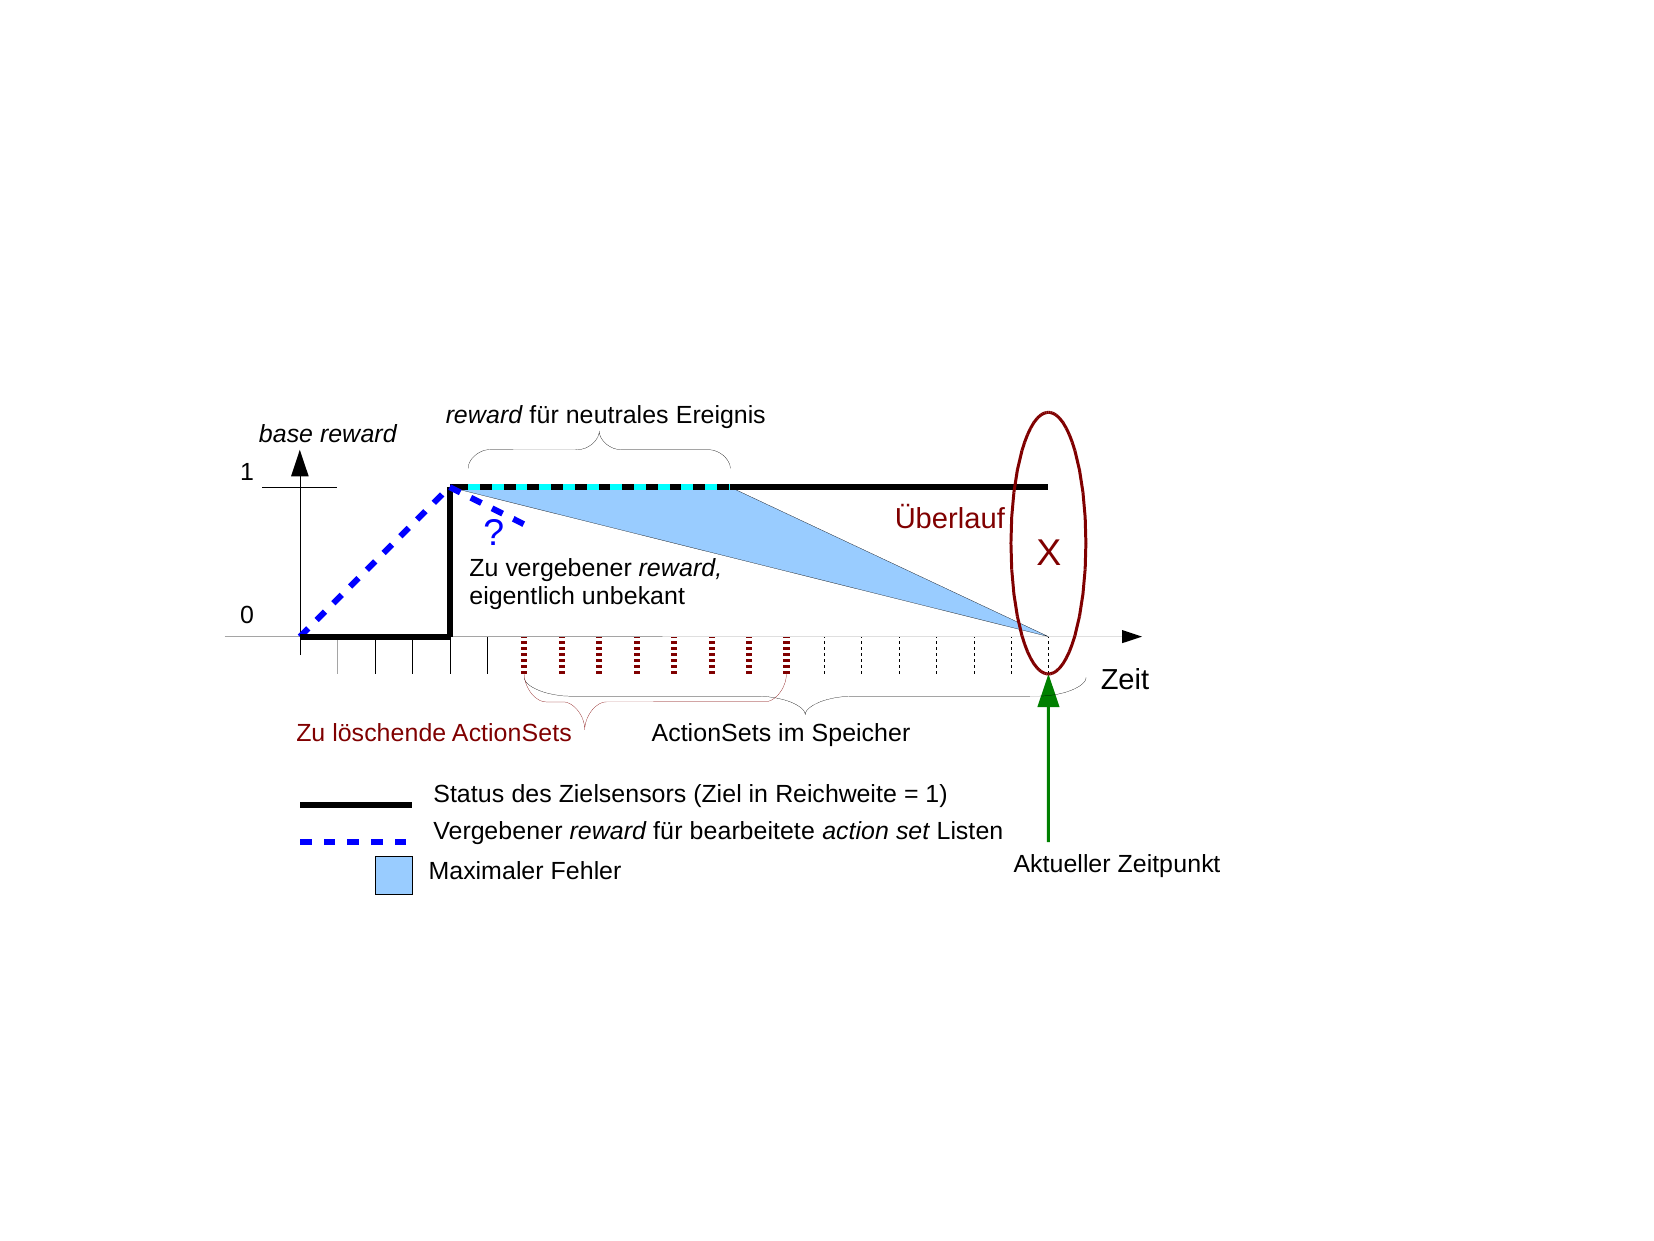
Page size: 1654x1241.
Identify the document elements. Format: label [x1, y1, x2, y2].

picture [215, 393, 1238, 896]
